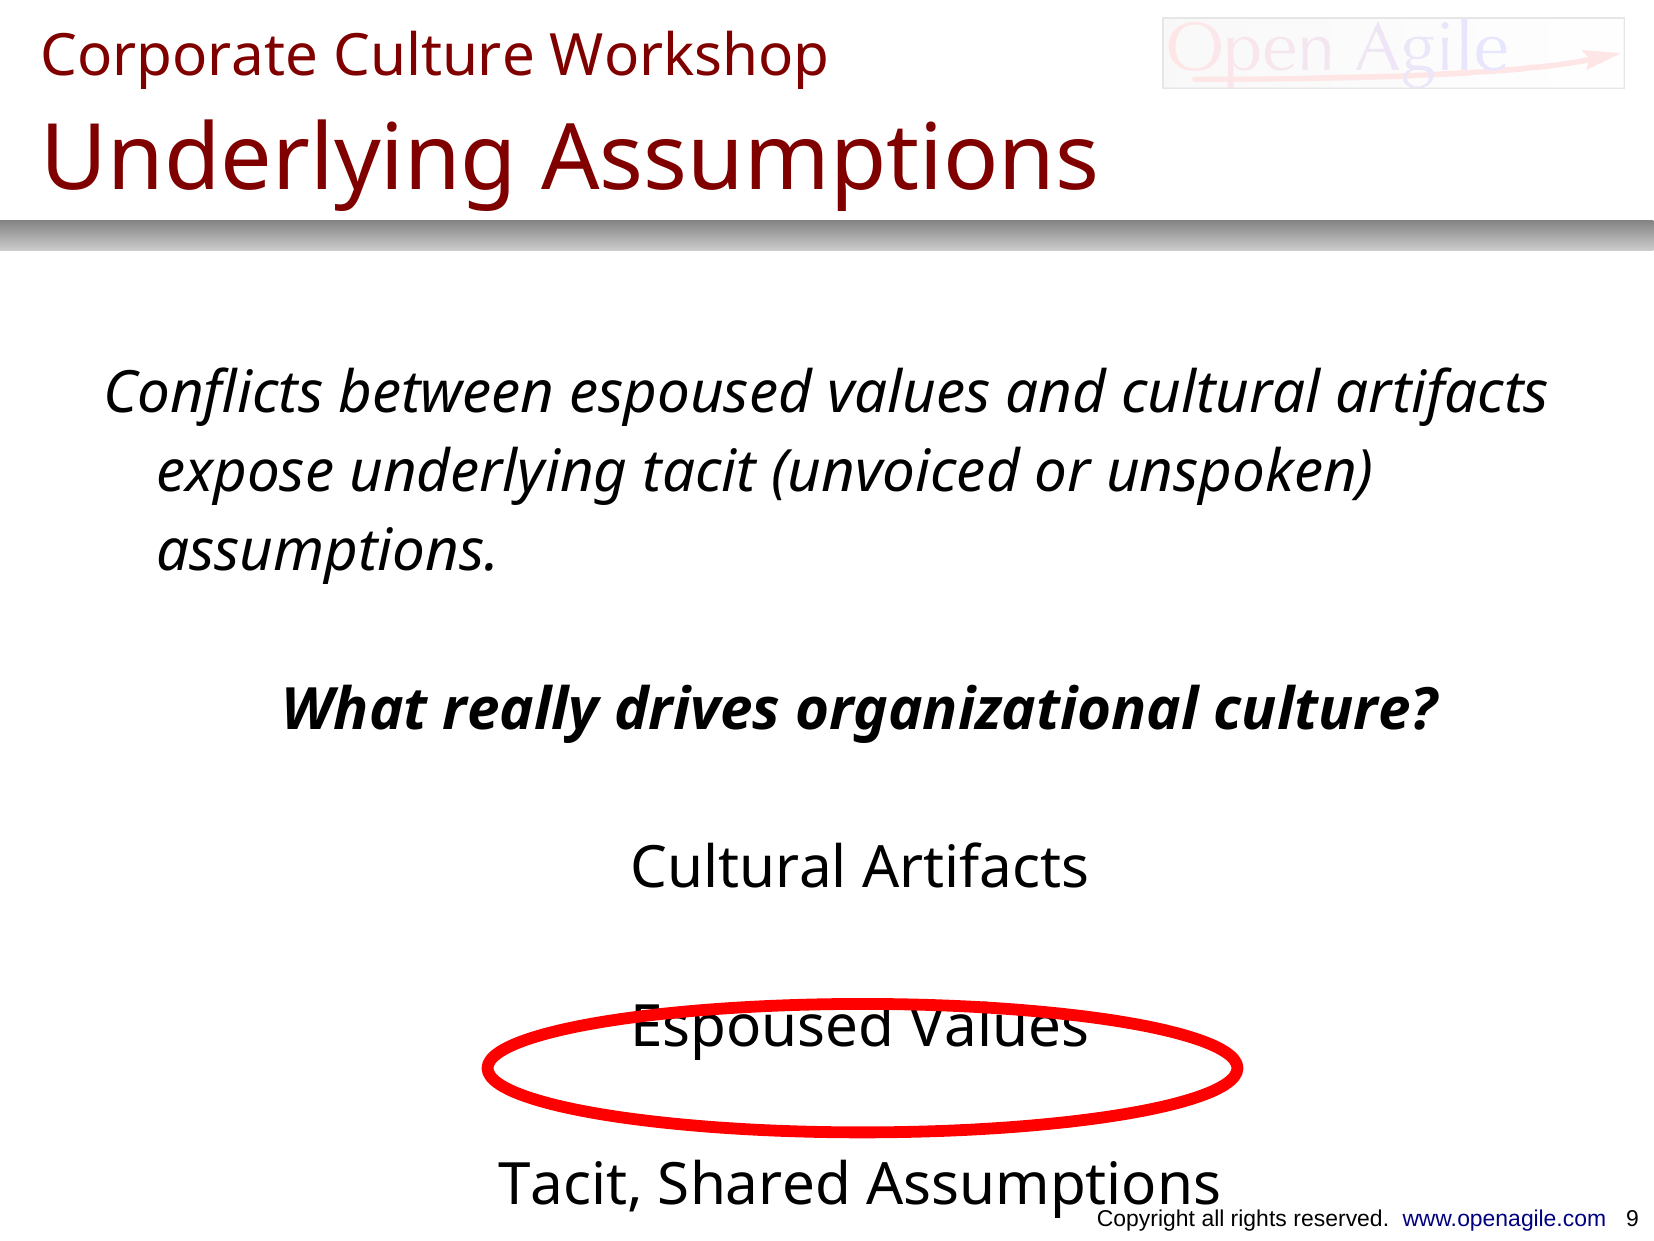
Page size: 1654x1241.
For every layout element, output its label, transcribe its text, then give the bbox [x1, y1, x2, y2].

title Corporate Culture Workshop Underlying Assumptions [40, 8, 1654, 222]
list Conflicts between espoused values and cultural artifacts expose underlying tacit (unvoiced or unspoken) assumptions. What really drives organizational culture? Cultural Artifacts Espoused Values Tacit, Shared Assumptions [85, 270, 1617, 1192]
